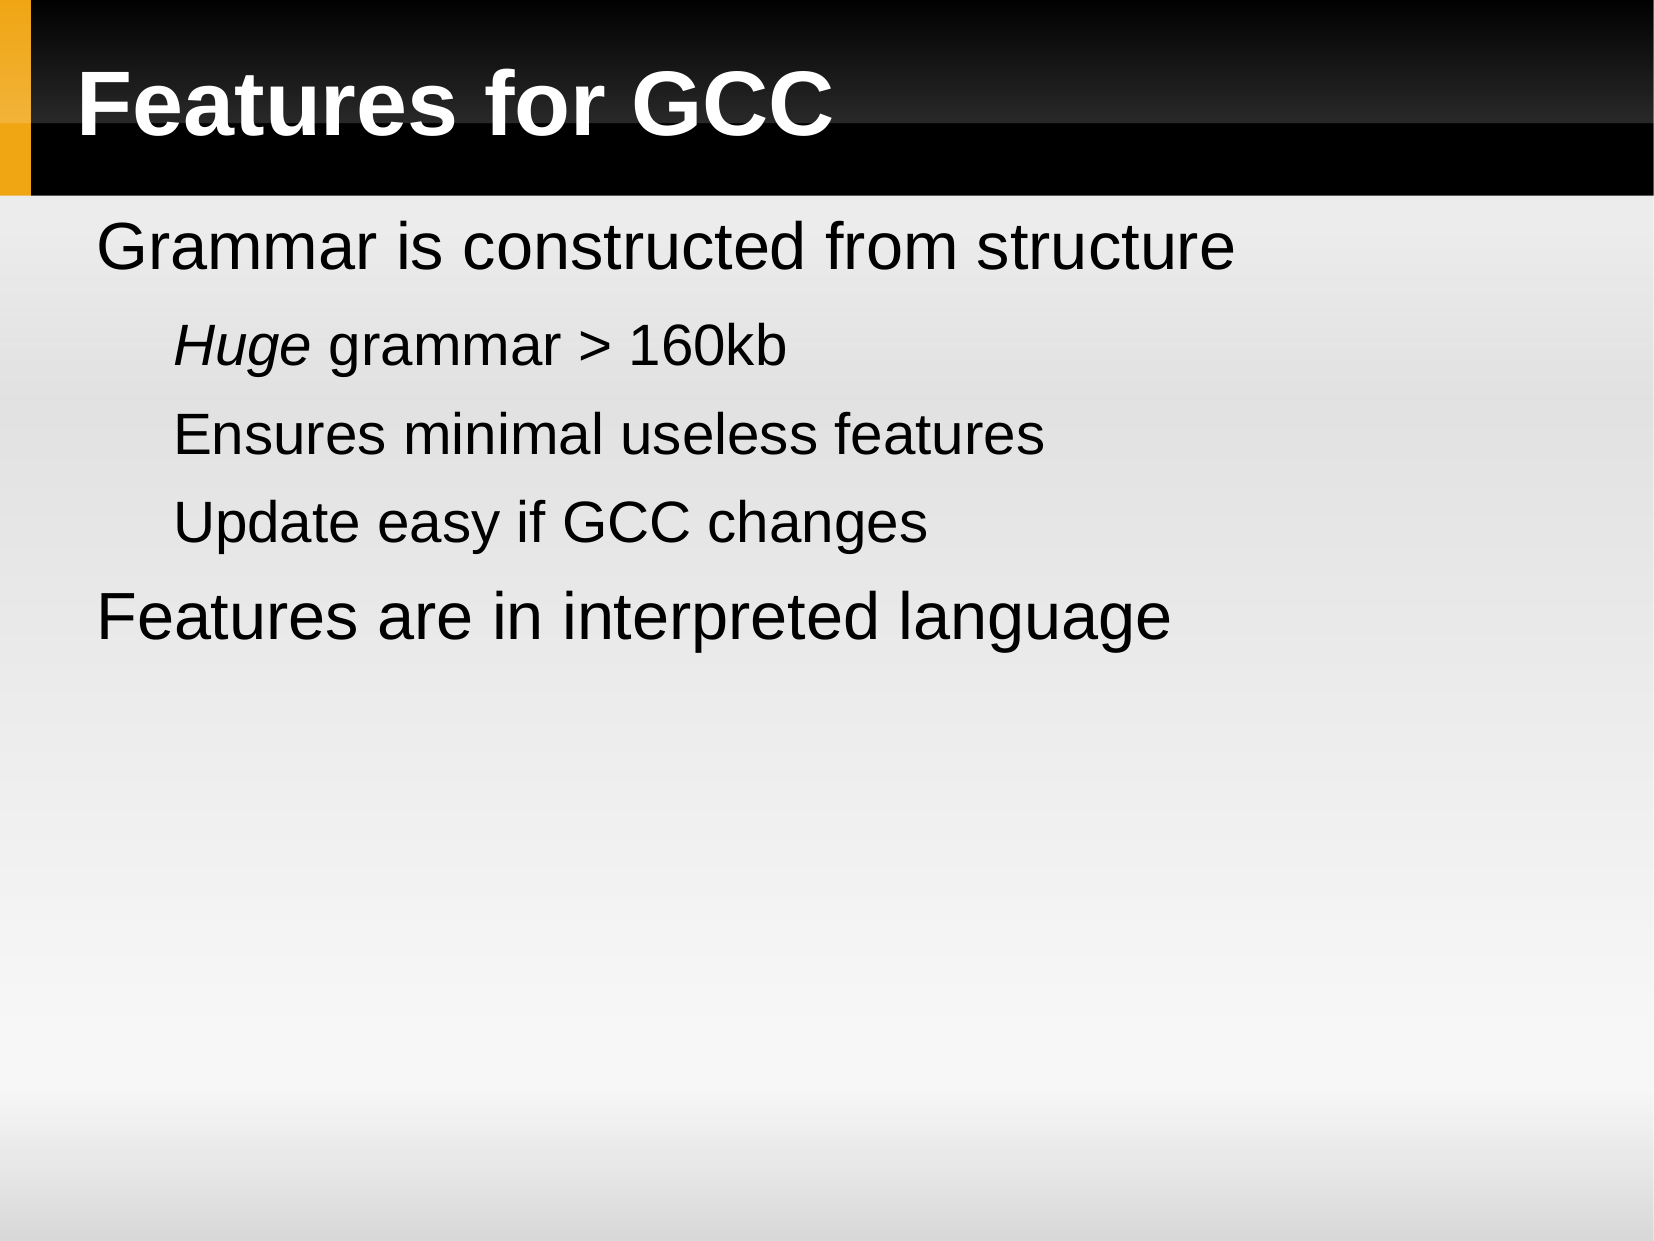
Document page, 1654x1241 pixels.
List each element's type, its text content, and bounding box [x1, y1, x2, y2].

picture [0, 0, 1654, 1241]
title Features for GCC [76, 7, 1565, 200]
list Grammar is constructed from structure Huge grammar > 160kb Ensures minimal useless features Update easy if GCC changes Features are in interpreted language [78, 208, 1567, 654]
